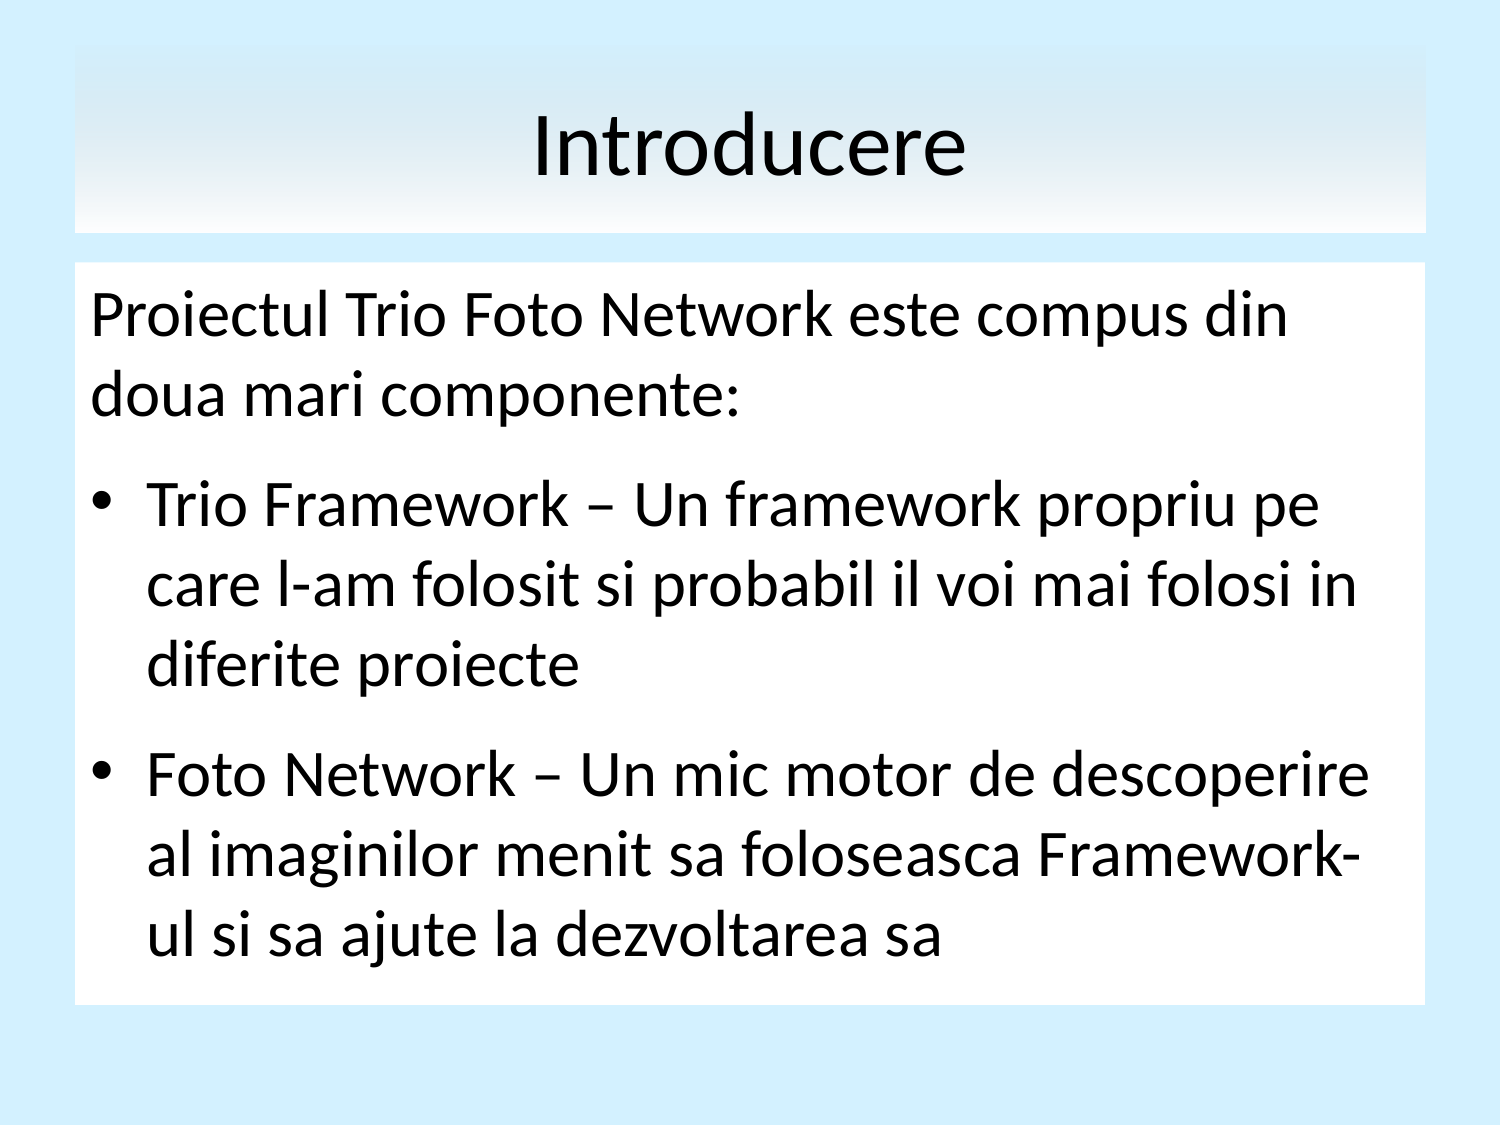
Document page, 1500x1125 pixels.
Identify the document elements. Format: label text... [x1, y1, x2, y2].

title Introducere [75, 45, 1425, 233]
list Proiectul Trio Foto Network este compus din doua mari componente: Trio Framework – Un framework propriu pe care l-am folosit si probabil il voi mai folosi in diferite proiecte Foto Network – Un mic motor de descoperire al imaginilor menit sa foloseasca Framework-ul si sa ajute la dezvoltarea sa [75, 262, 1425, 1005]
